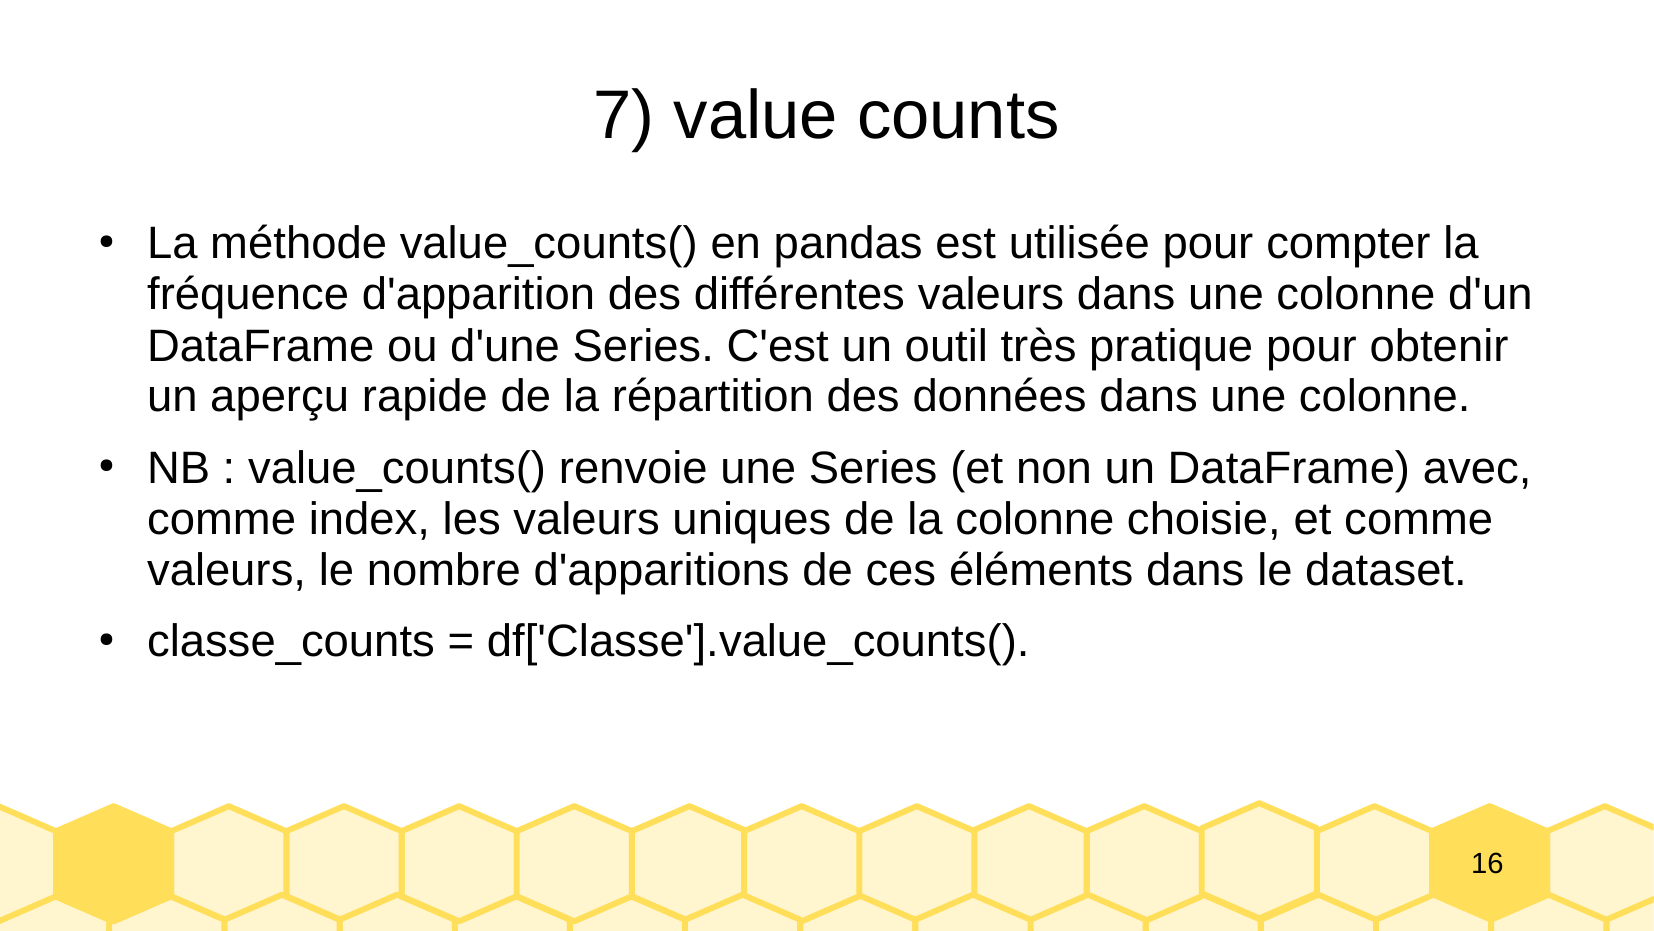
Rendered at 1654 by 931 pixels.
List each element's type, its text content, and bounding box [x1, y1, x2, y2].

title 7) value counts [82, 37, 1571, 193]
list La méthode value_counts() en pandas est utilisée pour compter la fréquence d'apparition des différentes valeurs dans une colonne d'un DataFrame ou d'une Series. C'est un outil très pratique pour obtenir un aperçu rapide de la répartition des données dans une colonne. NB : value_counts() renvoie une Series (et non un DataFrame) avec, comme index, les valeurs uniques de la colonne choisie, et comme valeurs, le nombre d'apparitions de ces éléments dans le dataset. classe_counts = df['Classe'].value_counts(). [82, 217, 1571, 758]
